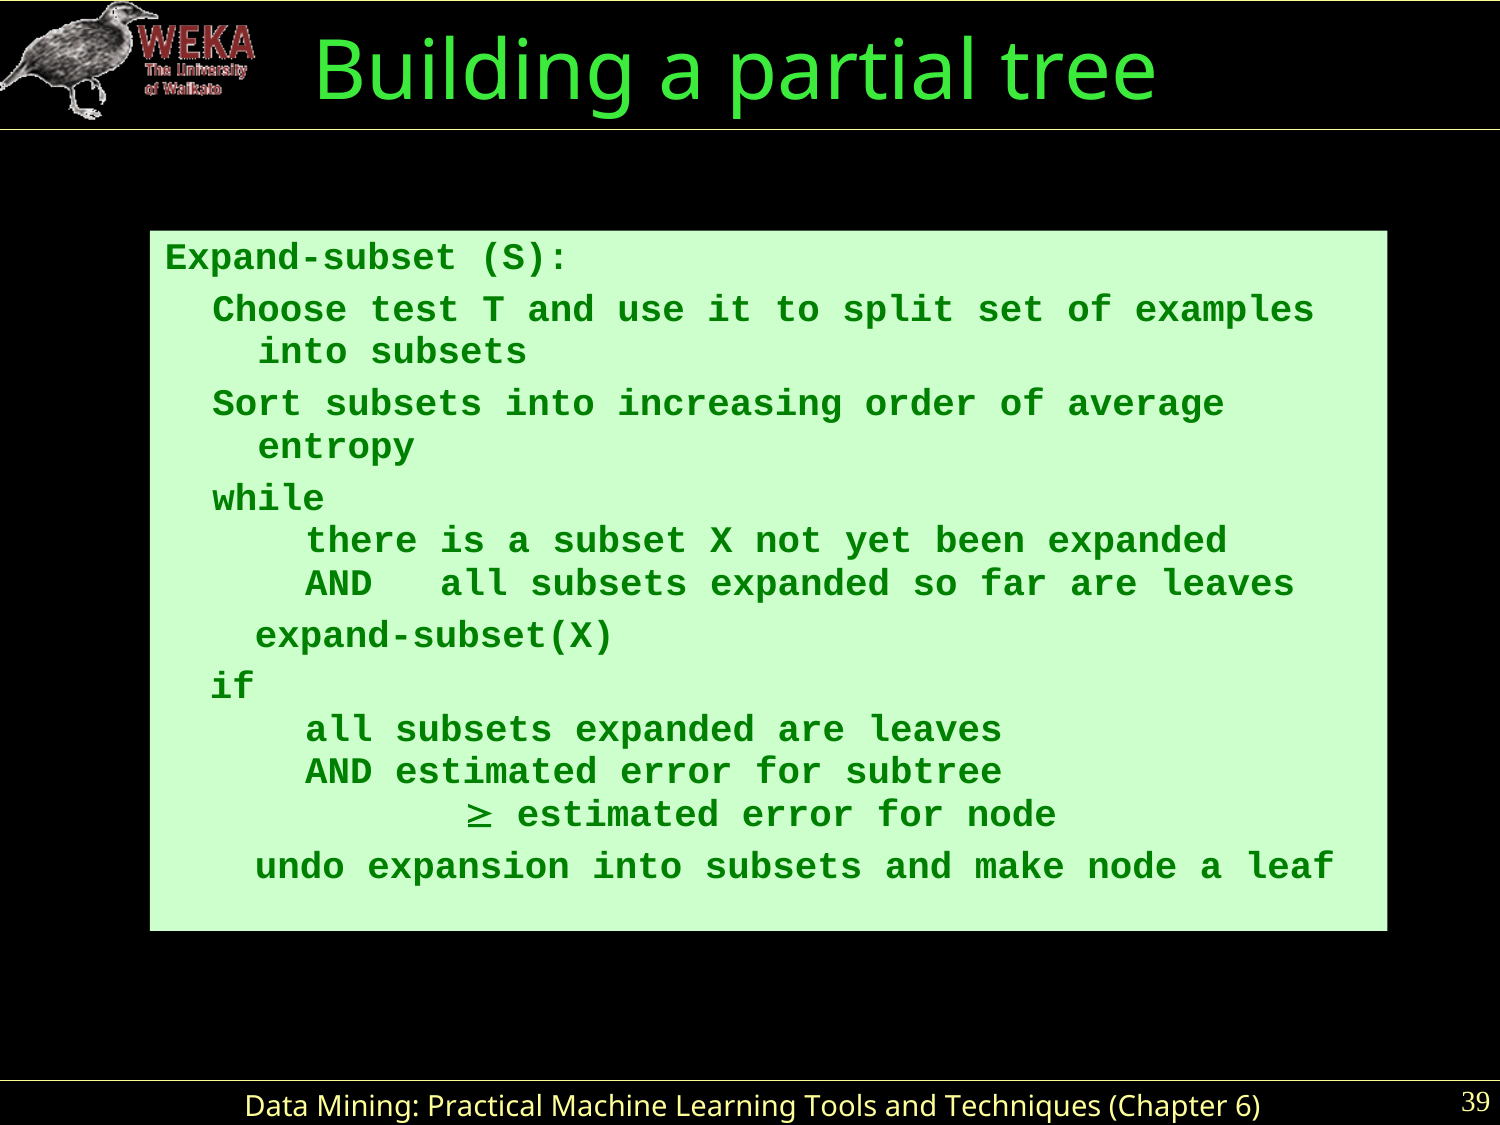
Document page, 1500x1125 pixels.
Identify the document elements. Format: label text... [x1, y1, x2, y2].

text_box Expand-subset (S): Choose test T and use it to split set of examples into subsets Sort subsets into increasing order of average entropy while there is a subset X not yet been expanded AND all subsets expanded so far are leaves expand-subset(X) if all subsets expanded are leaves AND estimated error for subtree  estimated error for node undo expansion into subsets and make node a leaf [149, 230, 1388, 931]
picture [0, 1, 266, 129]
title Building a partial tree [297, 0, 1500, 148]
